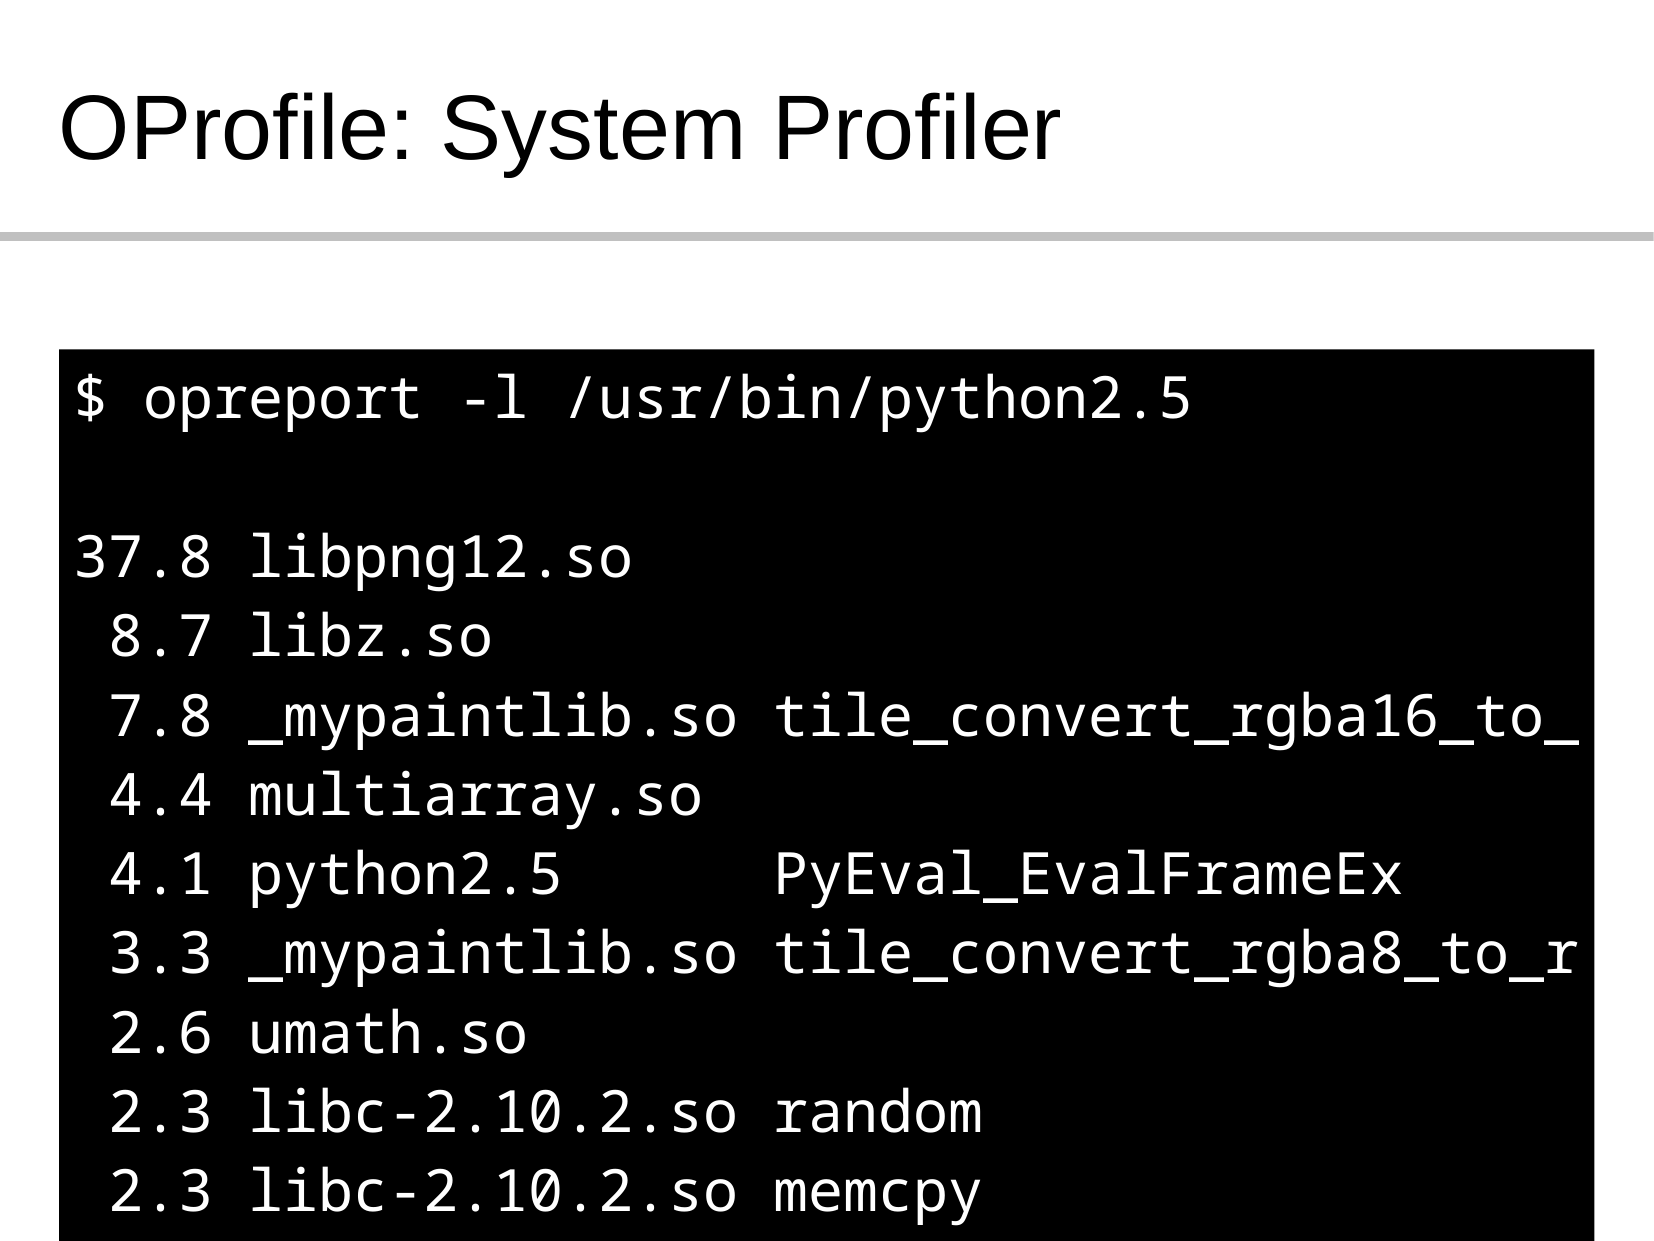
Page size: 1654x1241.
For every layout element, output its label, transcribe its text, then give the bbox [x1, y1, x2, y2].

title OProfile: System Profiler [59, 49, 1595, 207]
text_box $ opreport -l /usr/bin/python2.5 37.8 libpng12.so 8.7 libz.so 7.8 _mypaintlib.so tile_convert_rgba16_to_ 4.4 multiarray.so 4.1 python2.5 PyEval_EvalFrameEx 3.3 _mypaintlib.so tile_convert_rgba8_to_r 2.6 umath.so 2.3 libc-2.10.2.so random 2.3 libc-2.10.2.so memcpy [59, 349, 1595, 1063]
